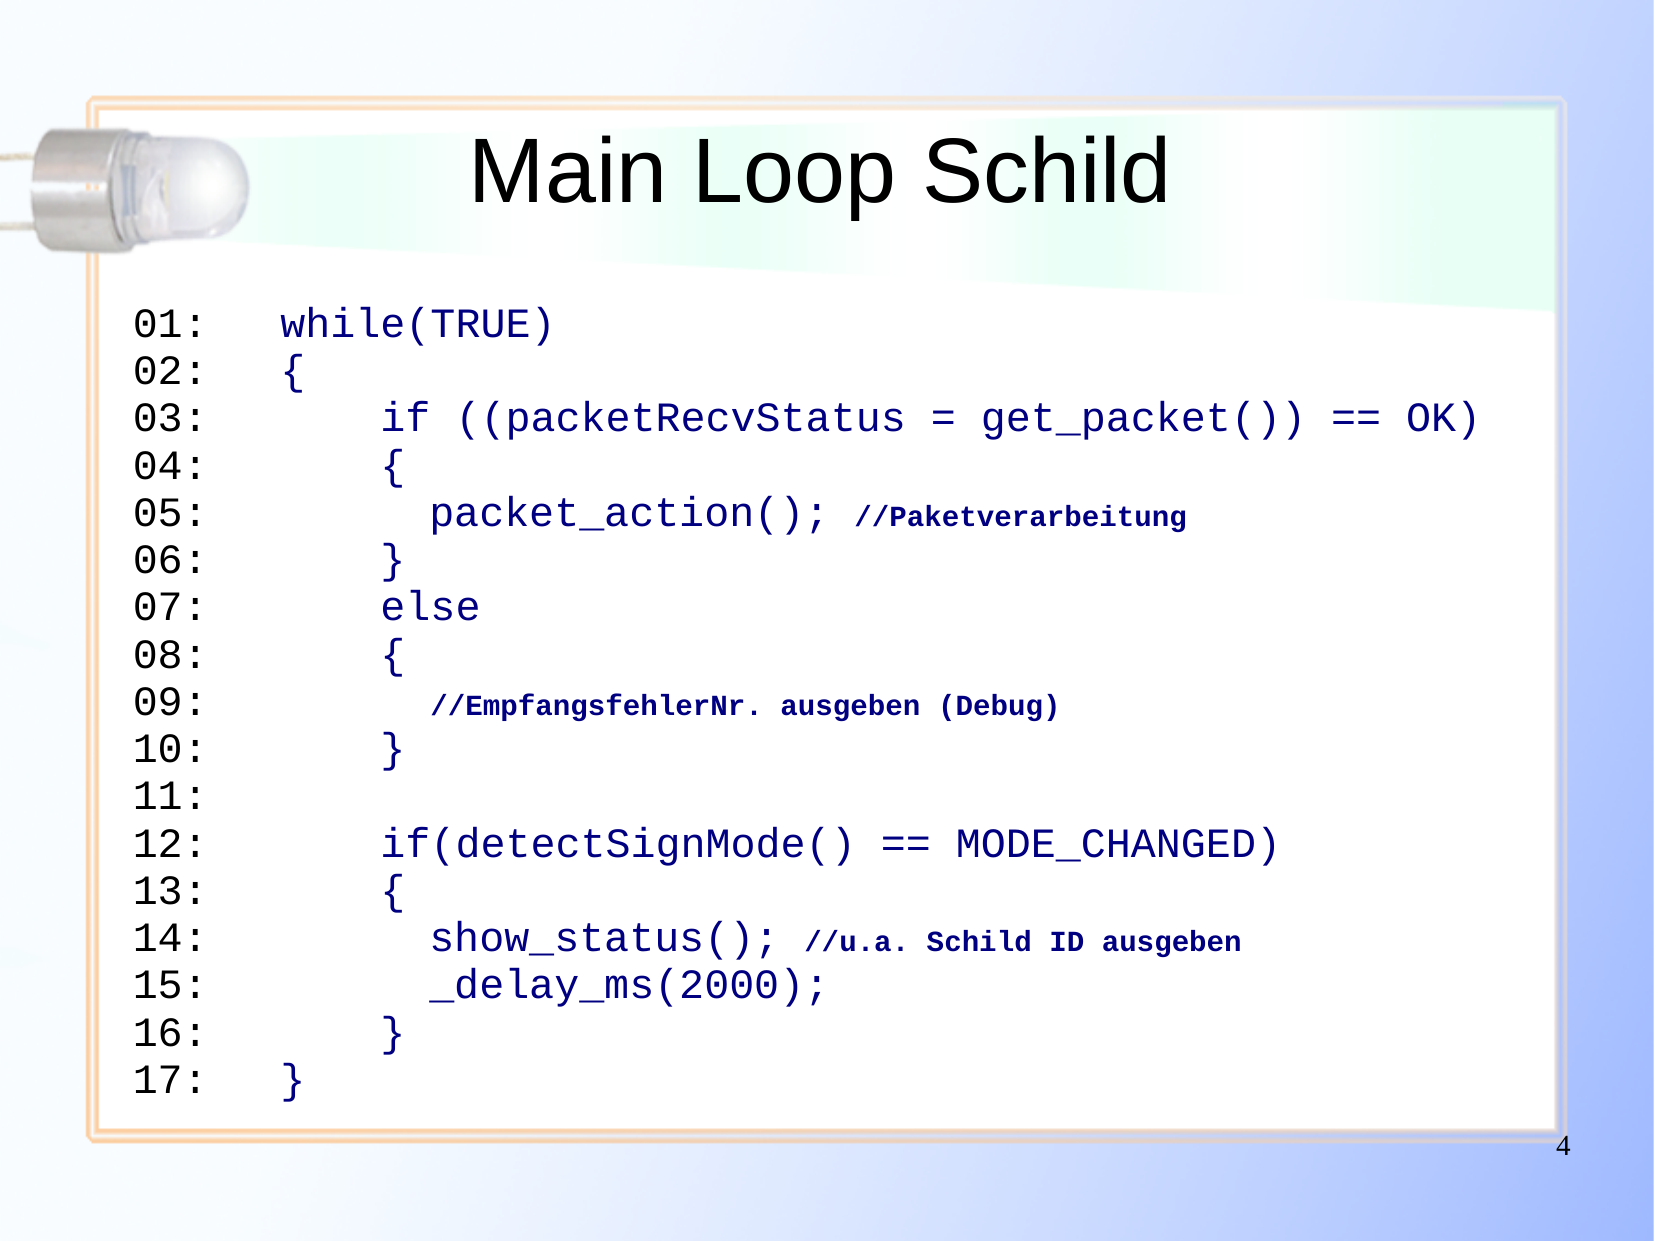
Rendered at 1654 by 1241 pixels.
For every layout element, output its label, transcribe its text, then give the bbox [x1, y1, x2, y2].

picture [0, 0, 1654, 1241]
text_box 01: while(TRUE) 02: { 03: if ((packetRecvStatus = get_packet()) == OK) 04: { 05: packet_action(); //Paketverarbeitung 06: } 07: else 08: { 09: //EmpfangsfehlerNr. ausgeben (Debug) 10: } 11: 12: if(detectSignMode() == MODE_CHANGED) 13: { 14: show_status(); //u.a. Schild ID ausgeben 15: _delay_ms(2000); 16: } 17: } [118, 295, 1654, 1241]
title Main Loop Schild [76, 119, 1565, 325]
